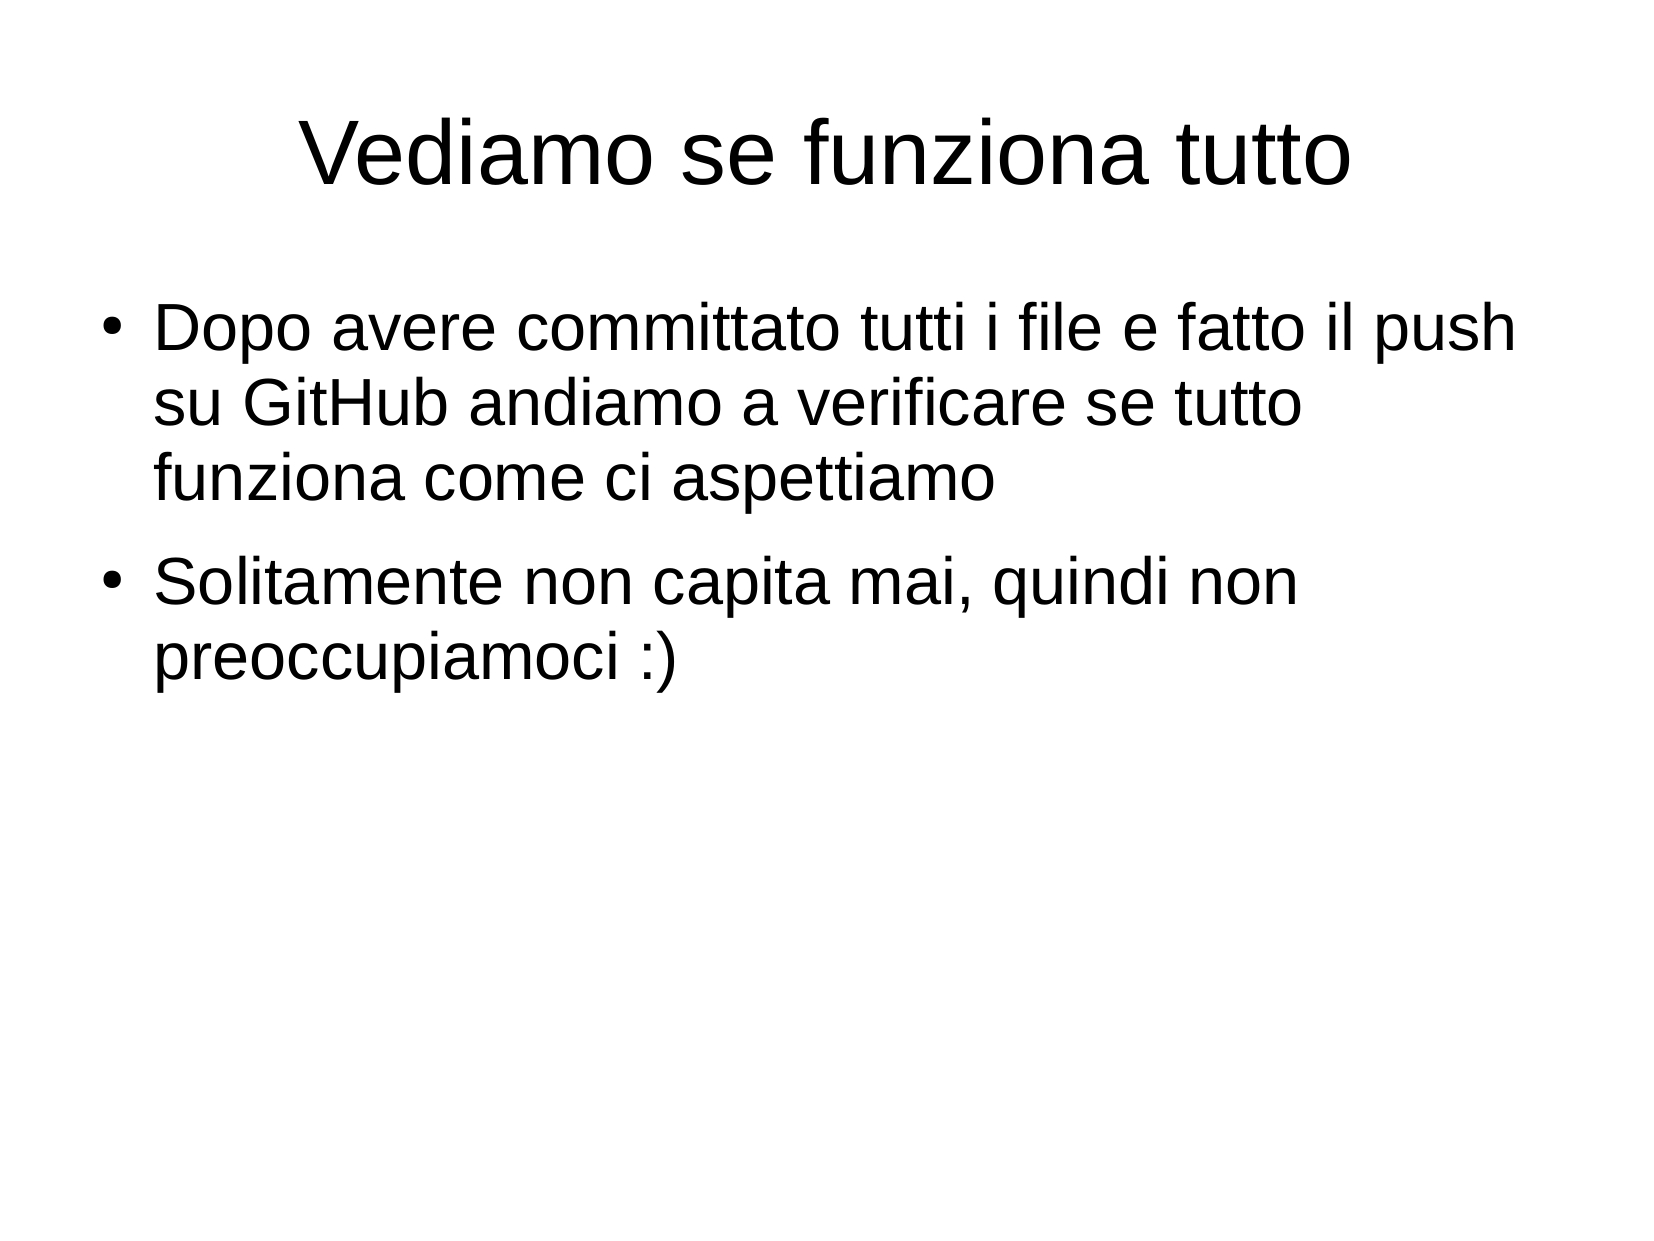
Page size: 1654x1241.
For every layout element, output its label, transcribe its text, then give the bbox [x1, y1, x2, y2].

title Vediamo se funziona tutto [82, 49, 1571, 257]
list Dopo avere committato tutti i file e fatto il push su GitHub andiamo a verificare se tutto funziona come ci aspettiamo Solitamente non capita mai, quindi non preoccupiamoci :) [82, 290, 1571, 1010]
